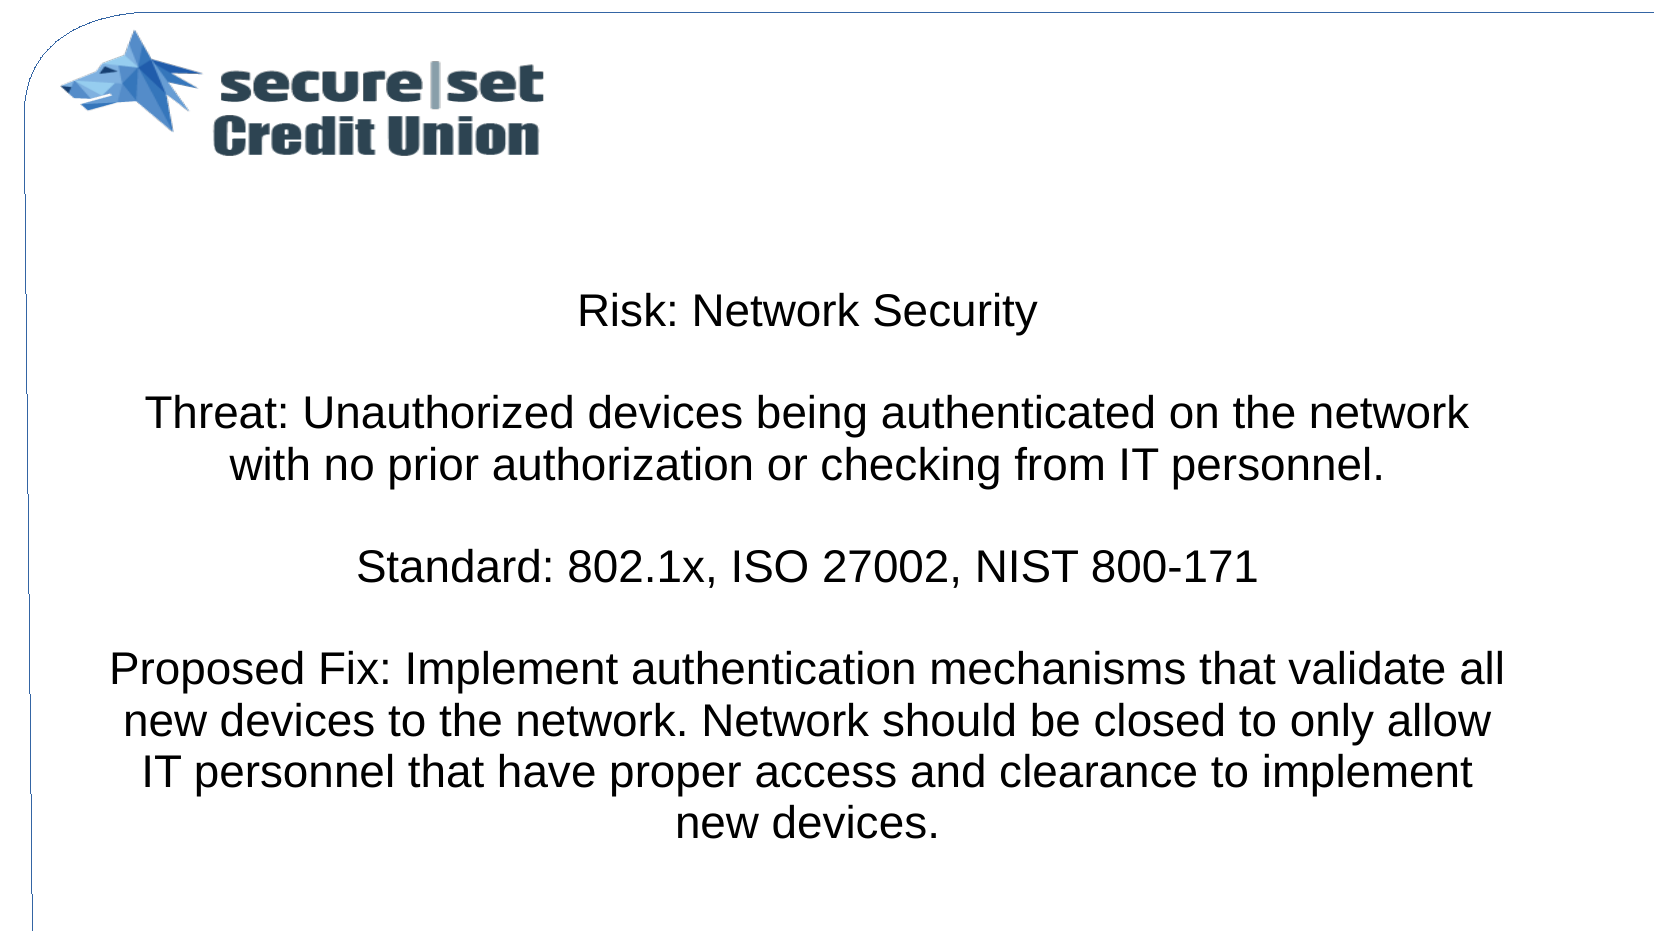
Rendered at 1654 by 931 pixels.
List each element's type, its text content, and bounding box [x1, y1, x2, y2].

text_box Risk: Network Security Threat: Unauthorized devices being authenticated on the network with no prior authorization or checking from IT personnel. Standard: 802.1x, ISO 27002, NIST 800-171 Proposed Fix: Implement authentication mechanisms that validate all new devices to the network. Network should be closed to only allow IT personnel that have proper access and clearance to implement new devices. [83, 243, 1533, 856]
picture [59, 29, 546, 171]
